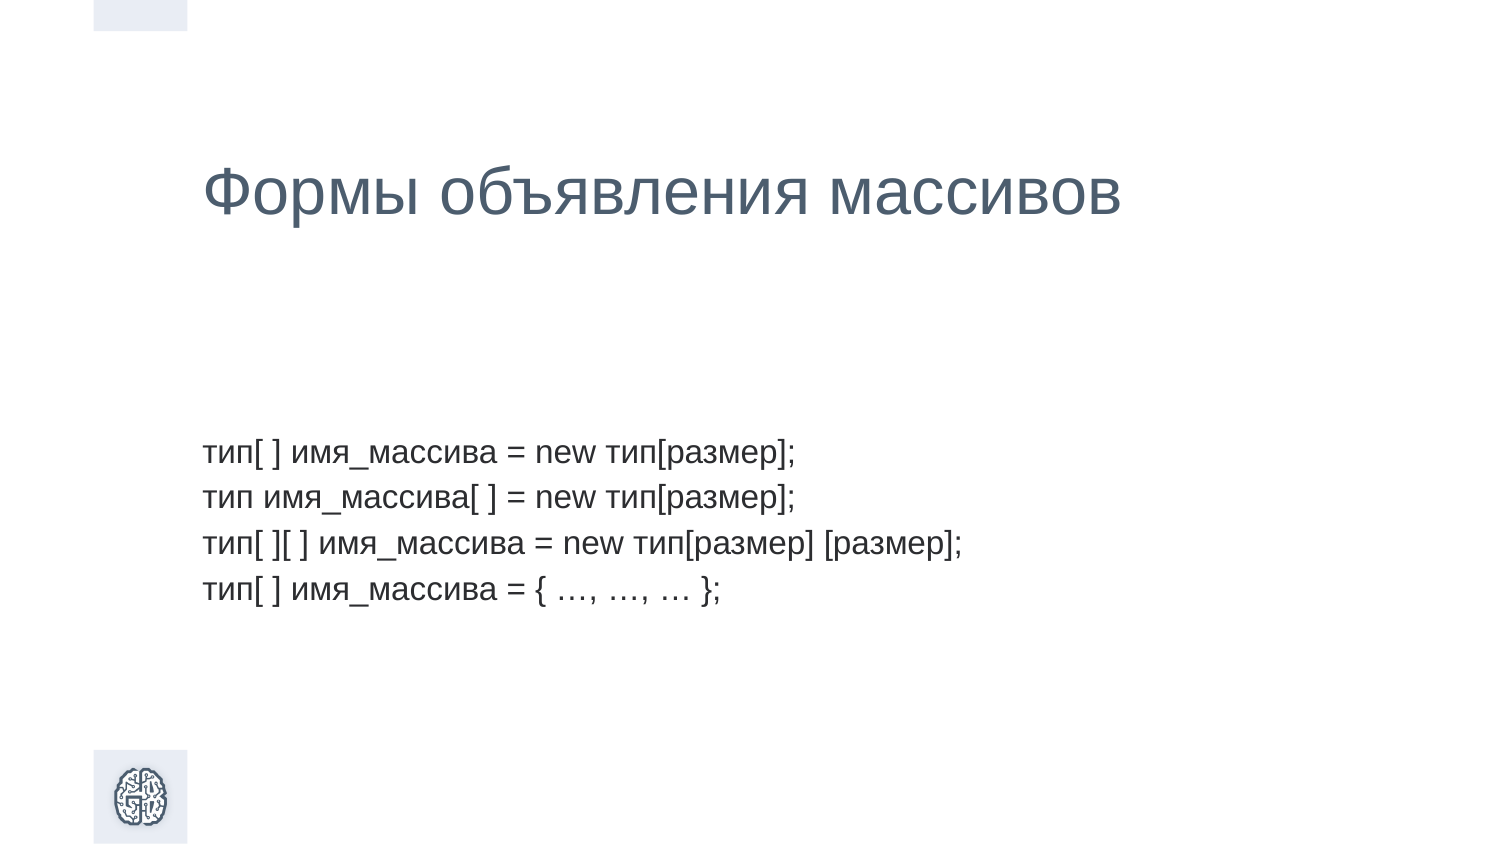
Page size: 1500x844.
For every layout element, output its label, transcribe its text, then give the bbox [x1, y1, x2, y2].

text_box Формы объявления массивов [187, 93, 1312, 282]
picture [106, 760, 175, 834]
text_box тип[ ] имя_массива = new тип[размер]; тип имя_массива[ ] = new тип[размер]; тип[ ][ ] имя_массива = new тип[размер] [размер]; тип[ ] имя_массива = { …, …, … }; [187, 334, 1312, 697]
